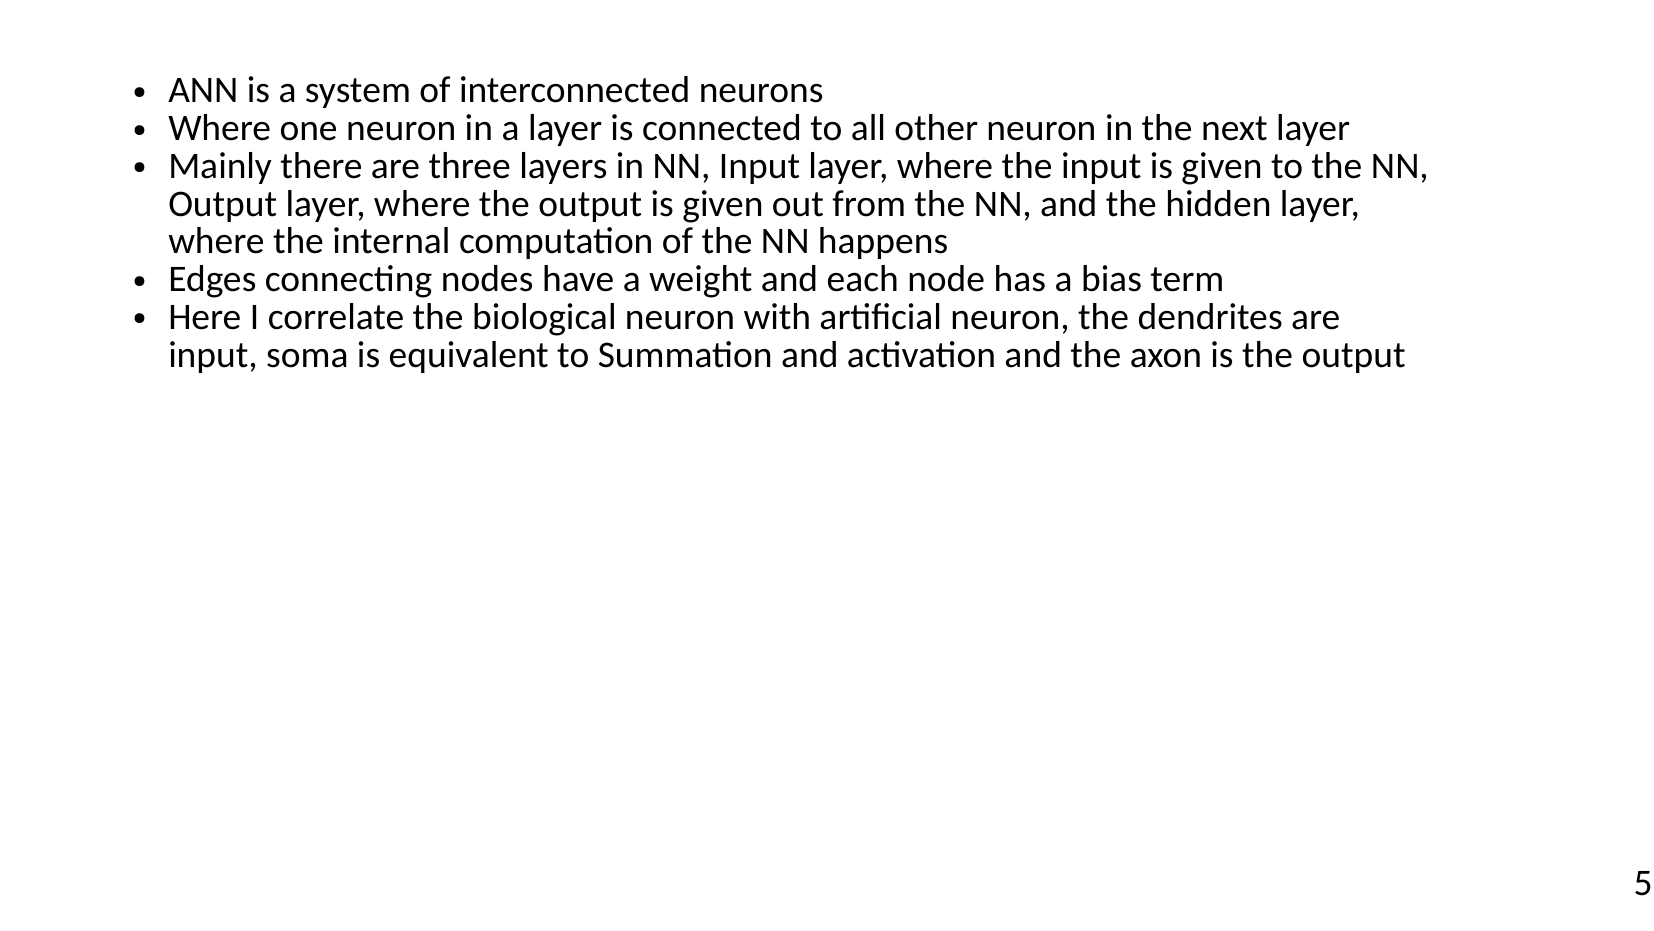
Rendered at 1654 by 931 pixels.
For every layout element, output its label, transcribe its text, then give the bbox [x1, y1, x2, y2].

text_box <number> [1479, 860, 1654, 931]
text_box ANN is a system of interconnected neurons Where one neuron in a layer is connected to all other neuron in the next layer Mainly there are three layers in NN, Input layer, where the input is given to the NN, Output layer, where the output is given out from the NN, and the hidden layer, where the internal computation of the NN happens Edges connecting nodes have a weight and each node has a bias term Here I correlate the biological neuron with artificial neuron, the dendrites are input, soma is equivalent to Summation and activation and the axon is the output [118, 29, 1447, 384]
